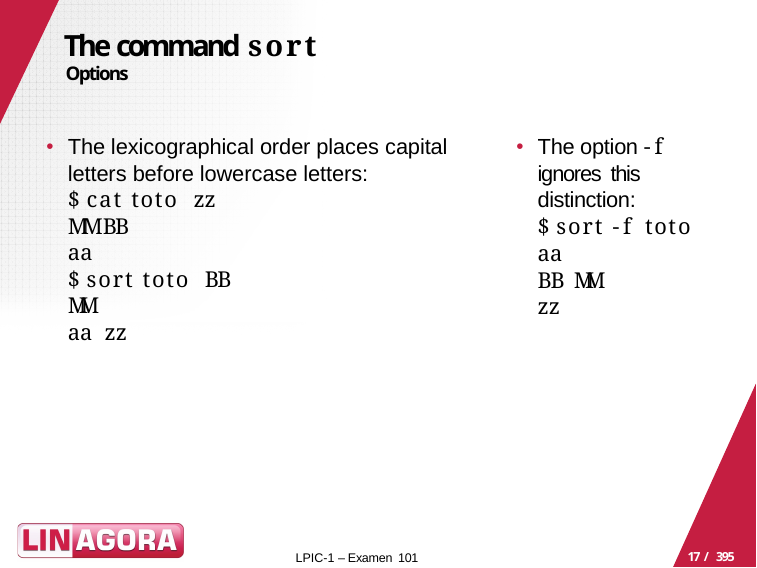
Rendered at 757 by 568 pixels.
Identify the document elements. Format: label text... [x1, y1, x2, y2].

text_box The option -f ignores this distinction: $ sort -f toto aa BB MM zz [514, 132, 715, 383]
text_box The command sort Options [63, 26, 697, 122]
text_box The lexicographical order places capital letters before lowercase letters: $ cat toto zz MM BB aa $ sort toto BB MM aa zz [44, 132, 478, 517]
picture [0, 0, 352, 352]
text_box <numéro> / 395 [683, 549, 747, 568]
text_box [17, 520, 184, 562]
text_box LPIC-1 – Examen 101 [293, 549, 420, 568]
